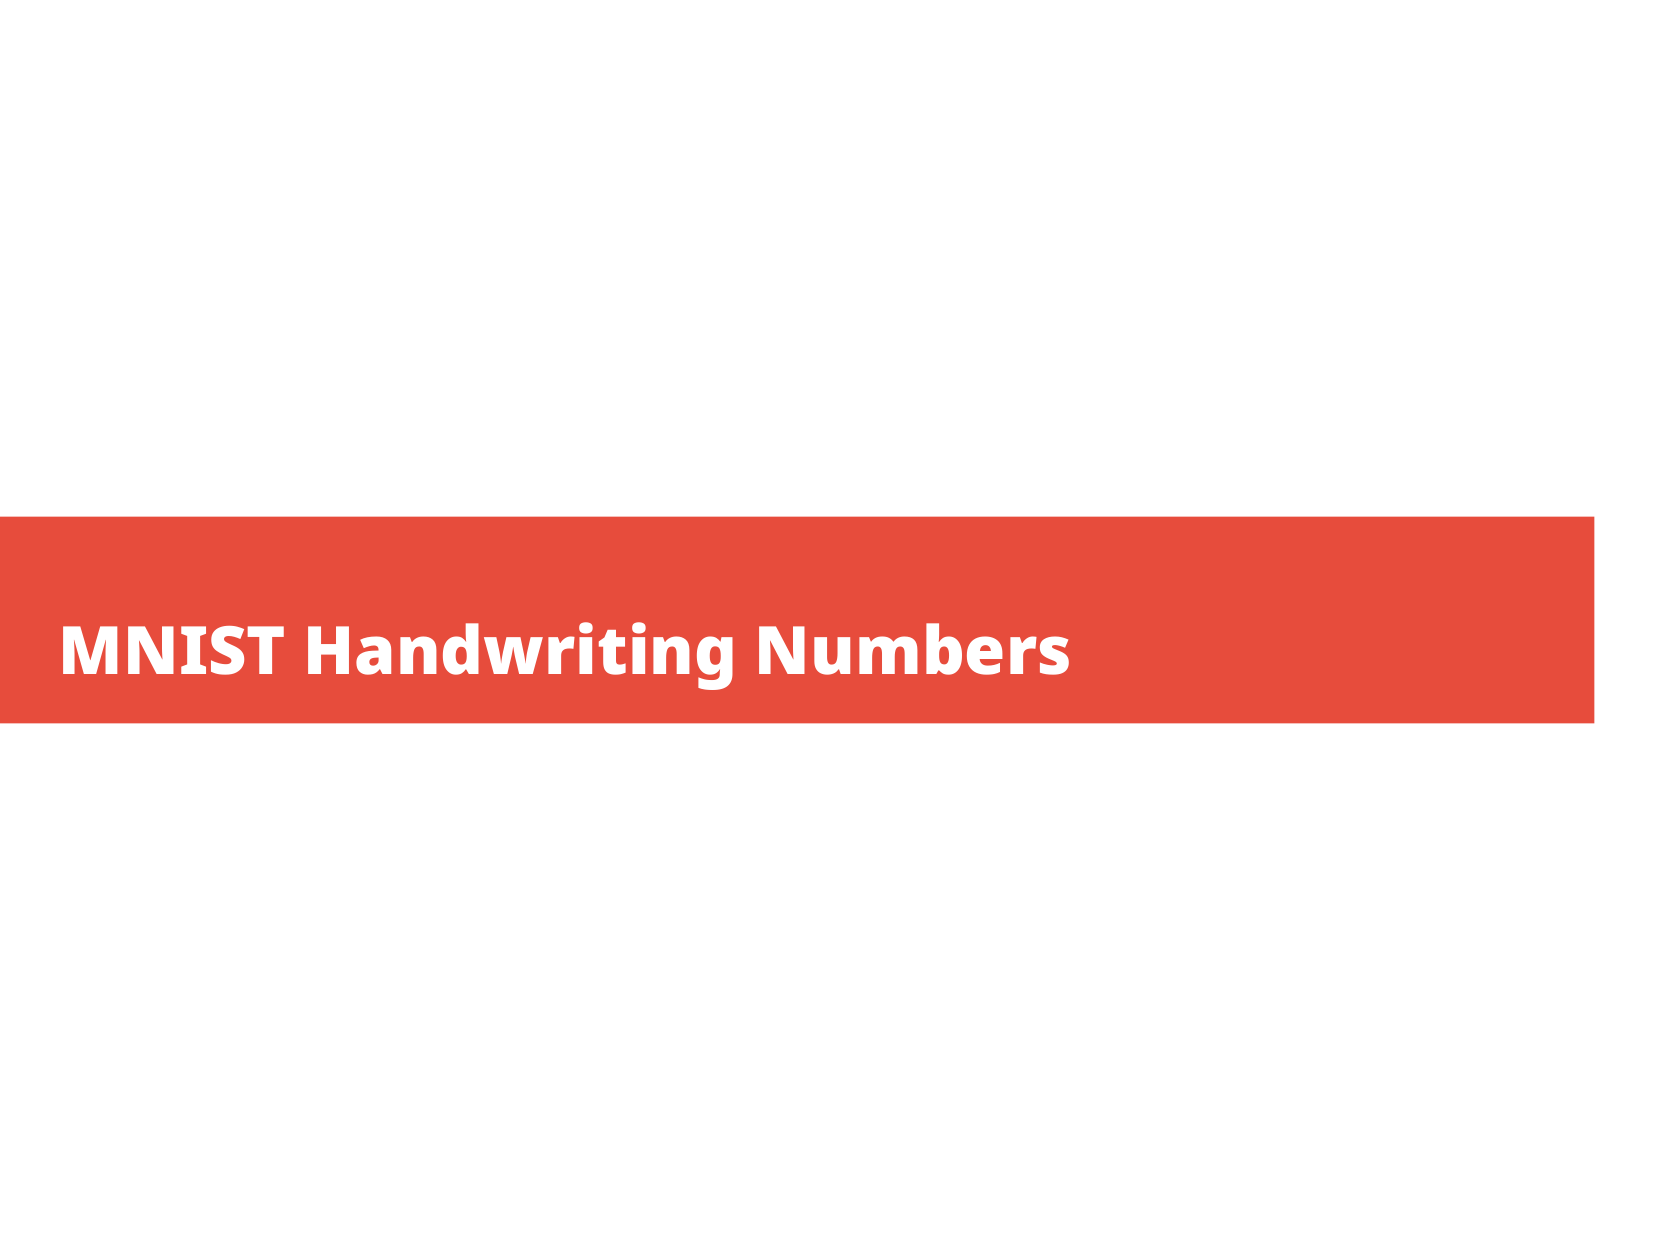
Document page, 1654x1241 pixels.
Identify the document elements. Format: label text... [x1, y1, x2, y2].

title MNIST Handwriting Numbers [59, 546, 1595, 694]
